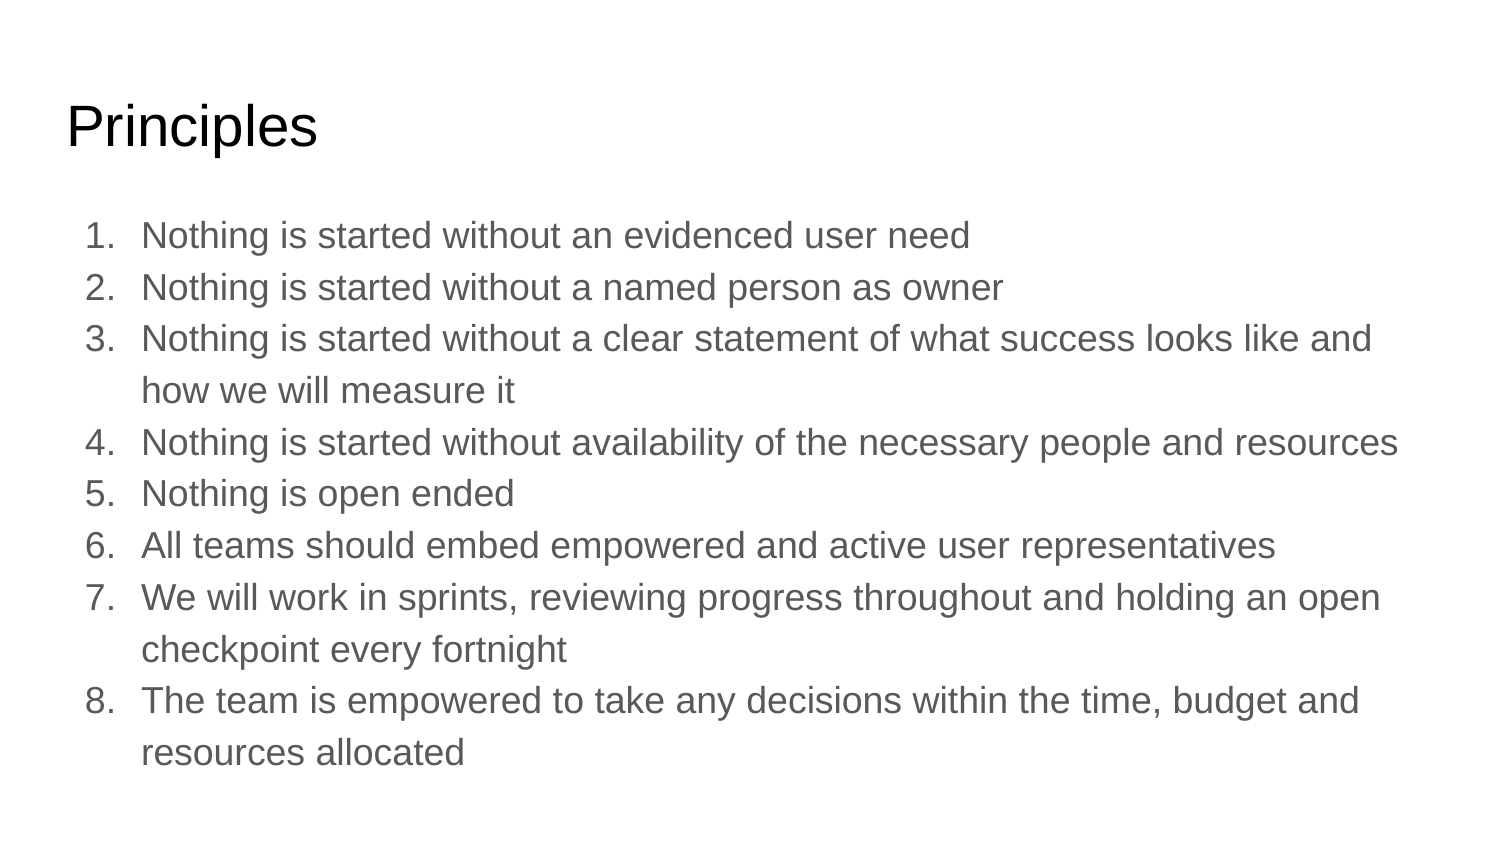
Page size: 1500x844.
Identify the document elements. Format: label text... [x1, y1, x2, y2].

list Nothing is started without an evidenced user need Nothing is started without a named person as owner Nothing is started without a clear statement of what success looks like and how we will measure it Nothing is started without availability of the necessary people and resources Nothing is open ended All teams should embed empowered and active user representatives We will work in sprints, reviewing progress throughout and holding an open checkpoint every fortnight The team is empowered to take any decisions within the time, budget and resources allocated [51, 189, 1449, 750]
title Principles [51, 72, 1449, 167]
